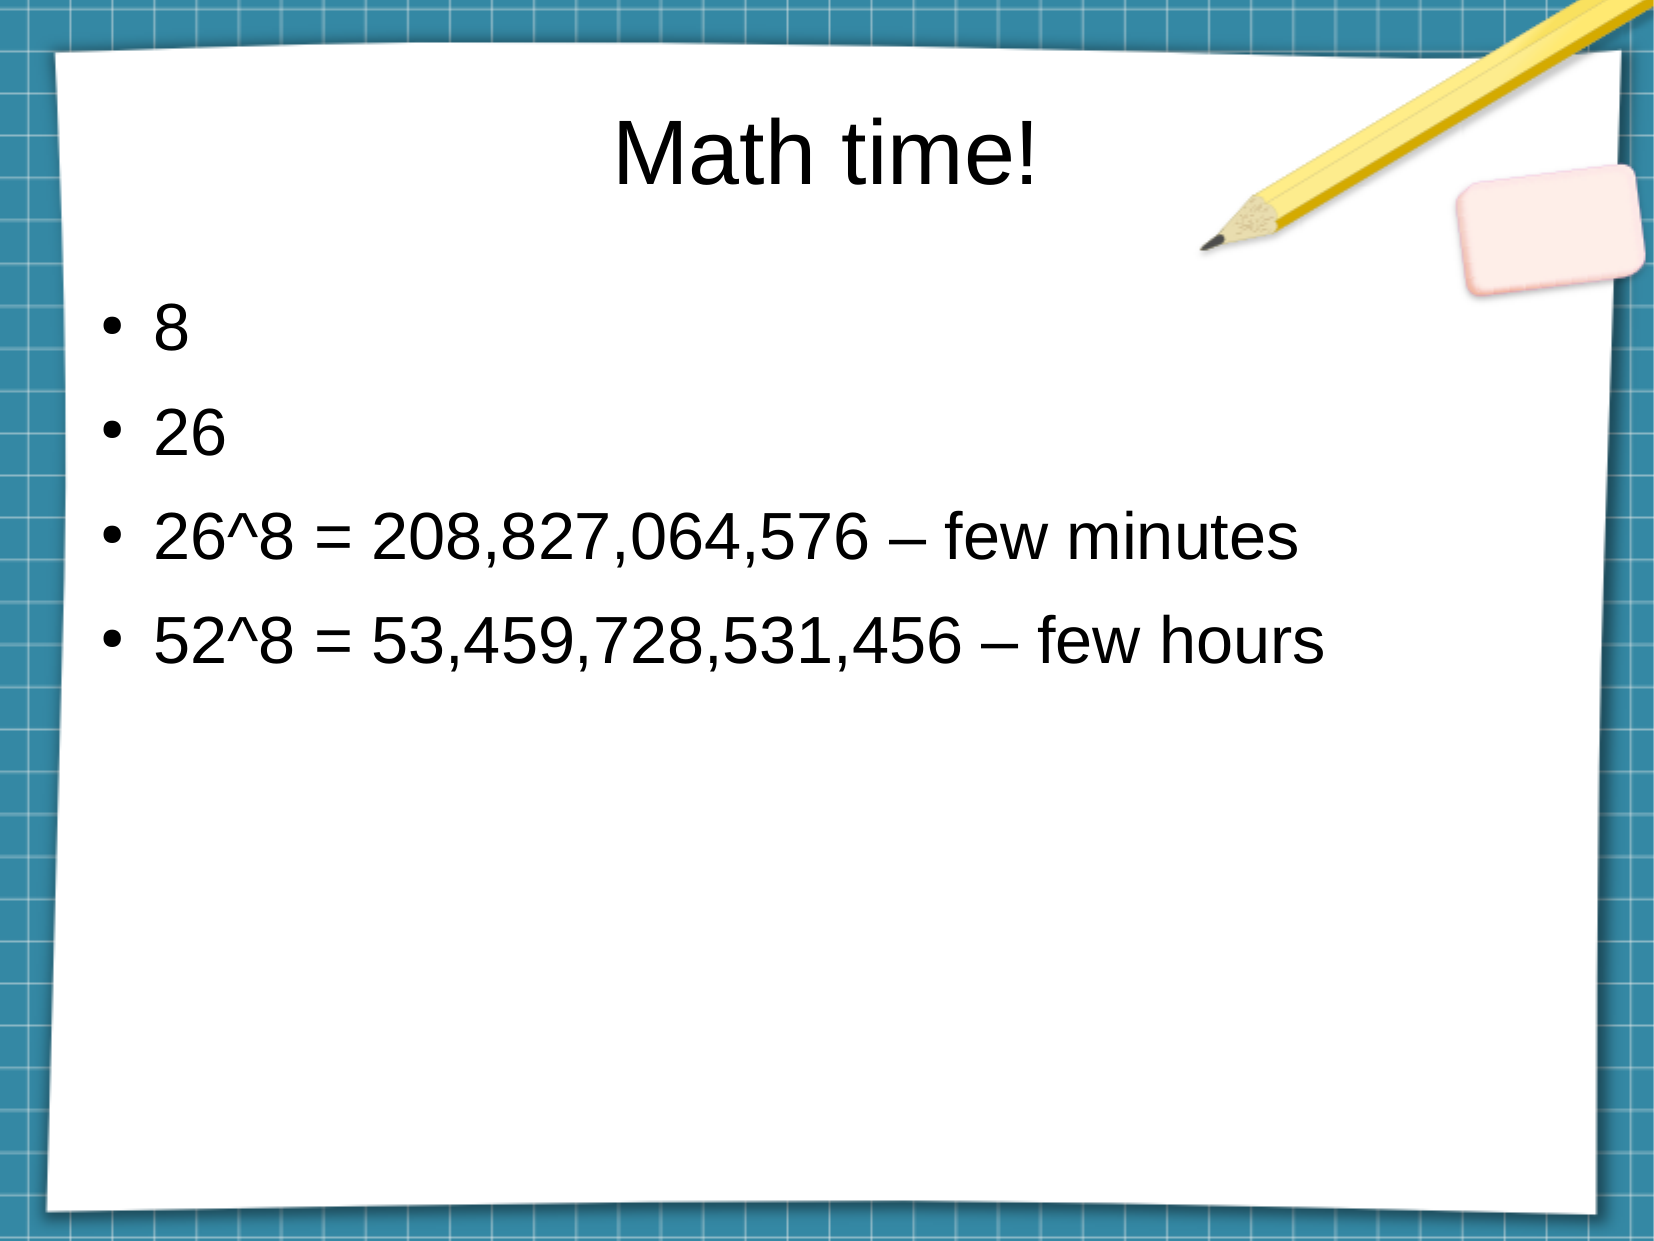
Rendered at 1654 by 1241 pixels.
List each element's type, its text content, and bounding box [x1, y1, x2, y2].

title Math time! [82, 49, 1571, 257]
list 8 26 26^8 = 208,827,064,576 – few minutes 52^8 = 53,459,728,531,456 – few hours [82, 290, 1571, 1010]
picture [0, 0, 1654, 1241]
